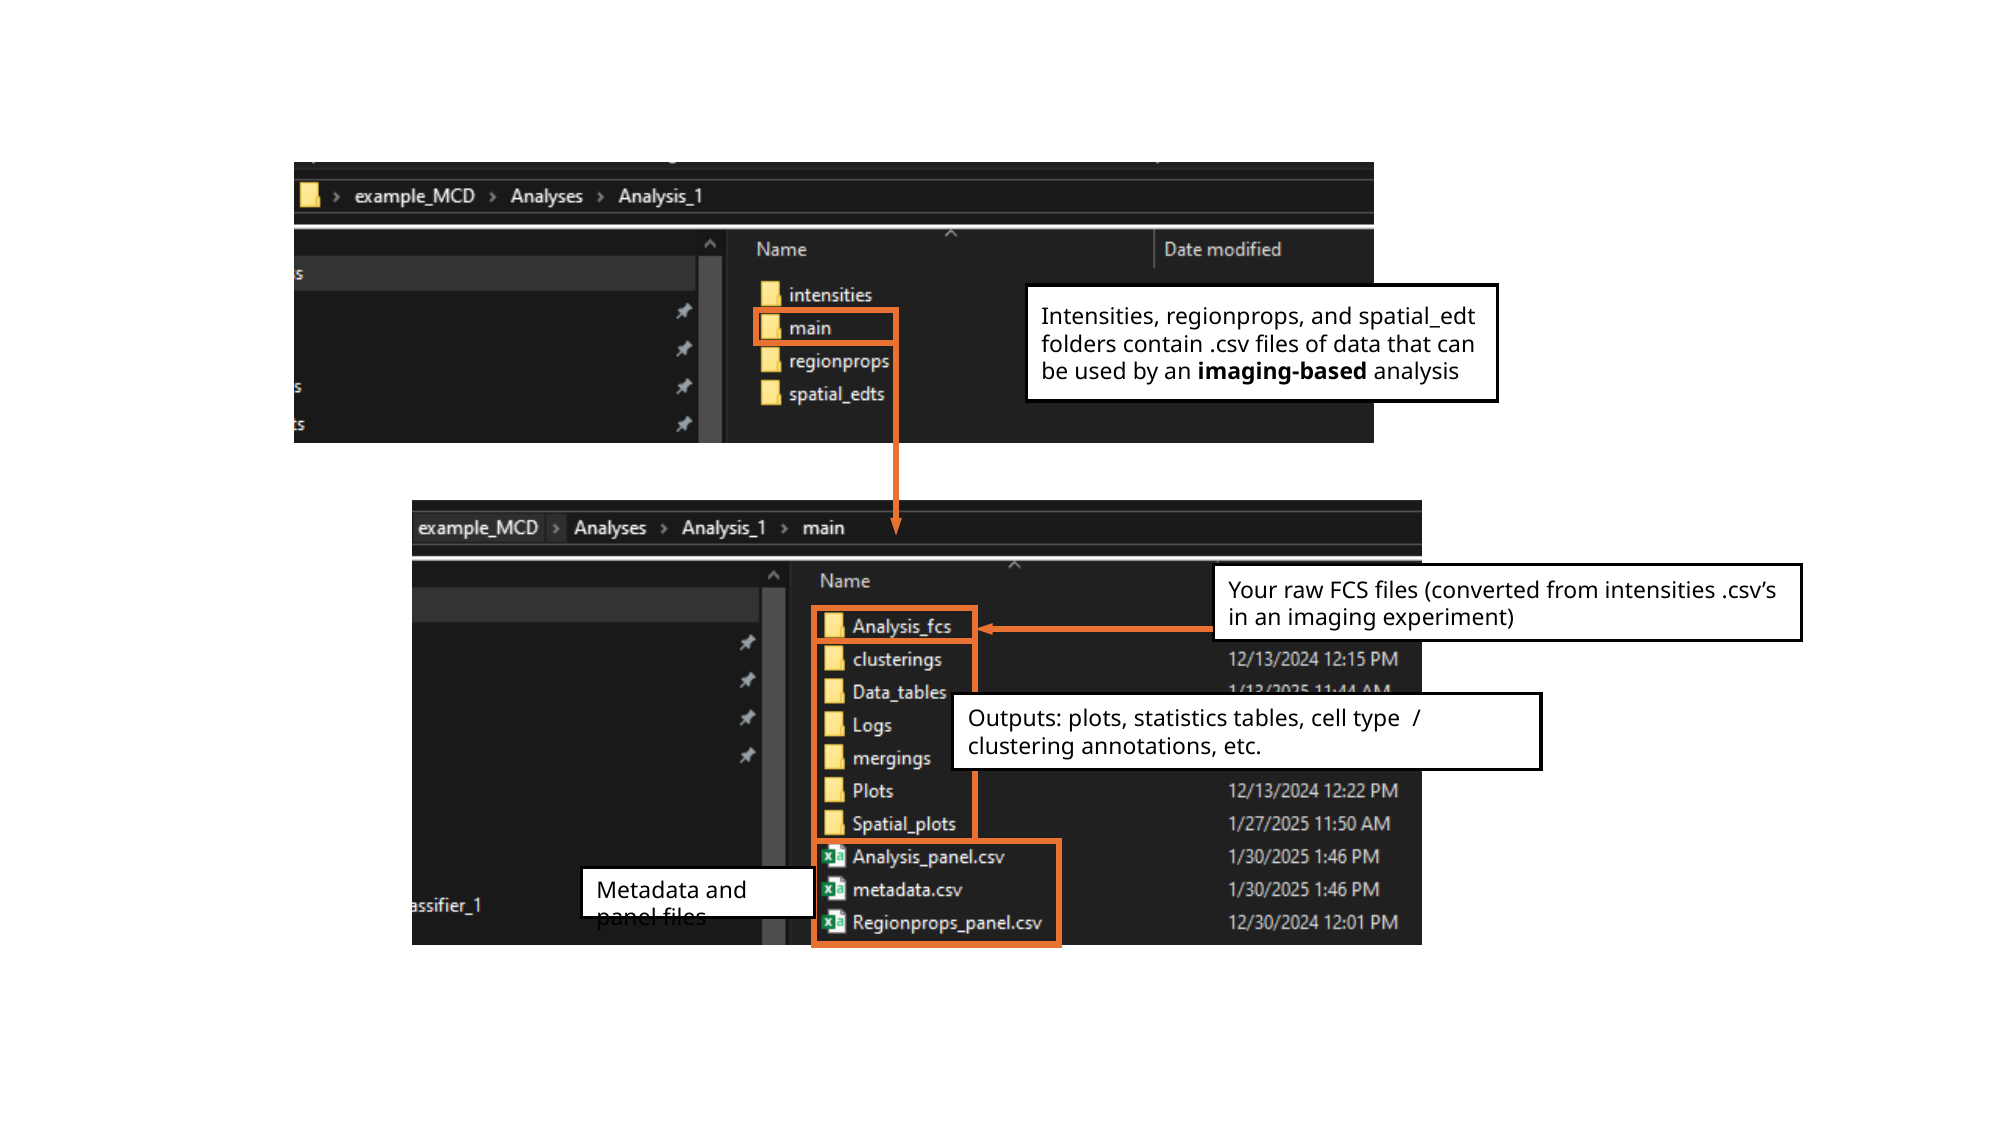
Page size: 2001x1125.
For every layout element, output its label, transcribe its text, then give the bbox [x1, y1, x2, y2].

text_box Metadata and panel files [581, 868, 814, 918]
picture [817, 844, 1056, 941]
picture [412, 500, 1422, 945]
picture [294, 162, 1374, 443]
picture [817, 644, 972, 838]
picture [978, 631, 1422, 693]
picture [978, 769, 1422, 945]
picture [600, 918, 607, 924]
picture [817, 611, 972, 638]
text_box Outputs: plots, statistics tables, cell type / clustering annotations, etc. [953, 693, 1541, 769]
picture [759, 313, 893, 340]
text_box Intensities, regionprops, and spatial_edt folders contain .csv files of data that can be used by an imaging-based analysis [1026, 285, 1498, 401]
text_box Your raw FCS files (converted from intensities .csv’s in an imaging experiment) [1213, 565, 1801, 641]
